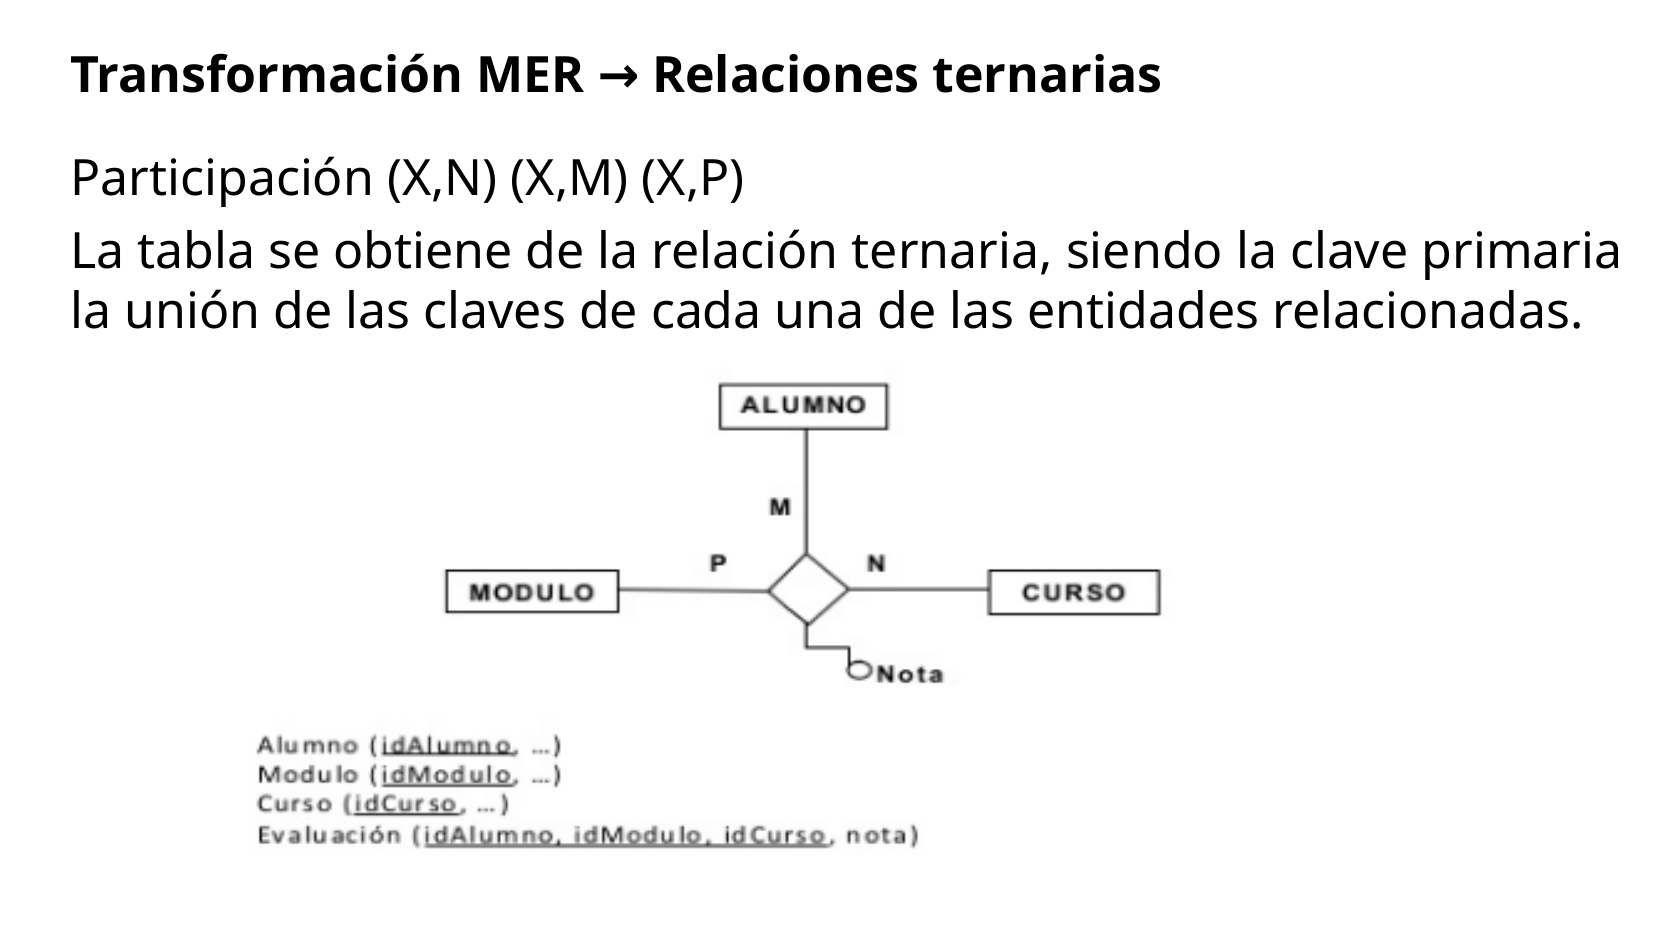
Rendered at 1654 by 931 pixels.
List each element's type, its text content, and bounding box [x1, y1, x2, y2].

text_box Transformación MER → Relaciones ternarias Participación (X,N) (X,M) (X,P) La tabla se obtiene de la relación ternaria, siendo la clave primaria la unión de las claves de cada una de las entidades relacionadas. [55, 35, 1642, 814]
picture [218, 347, 1447, 892]
